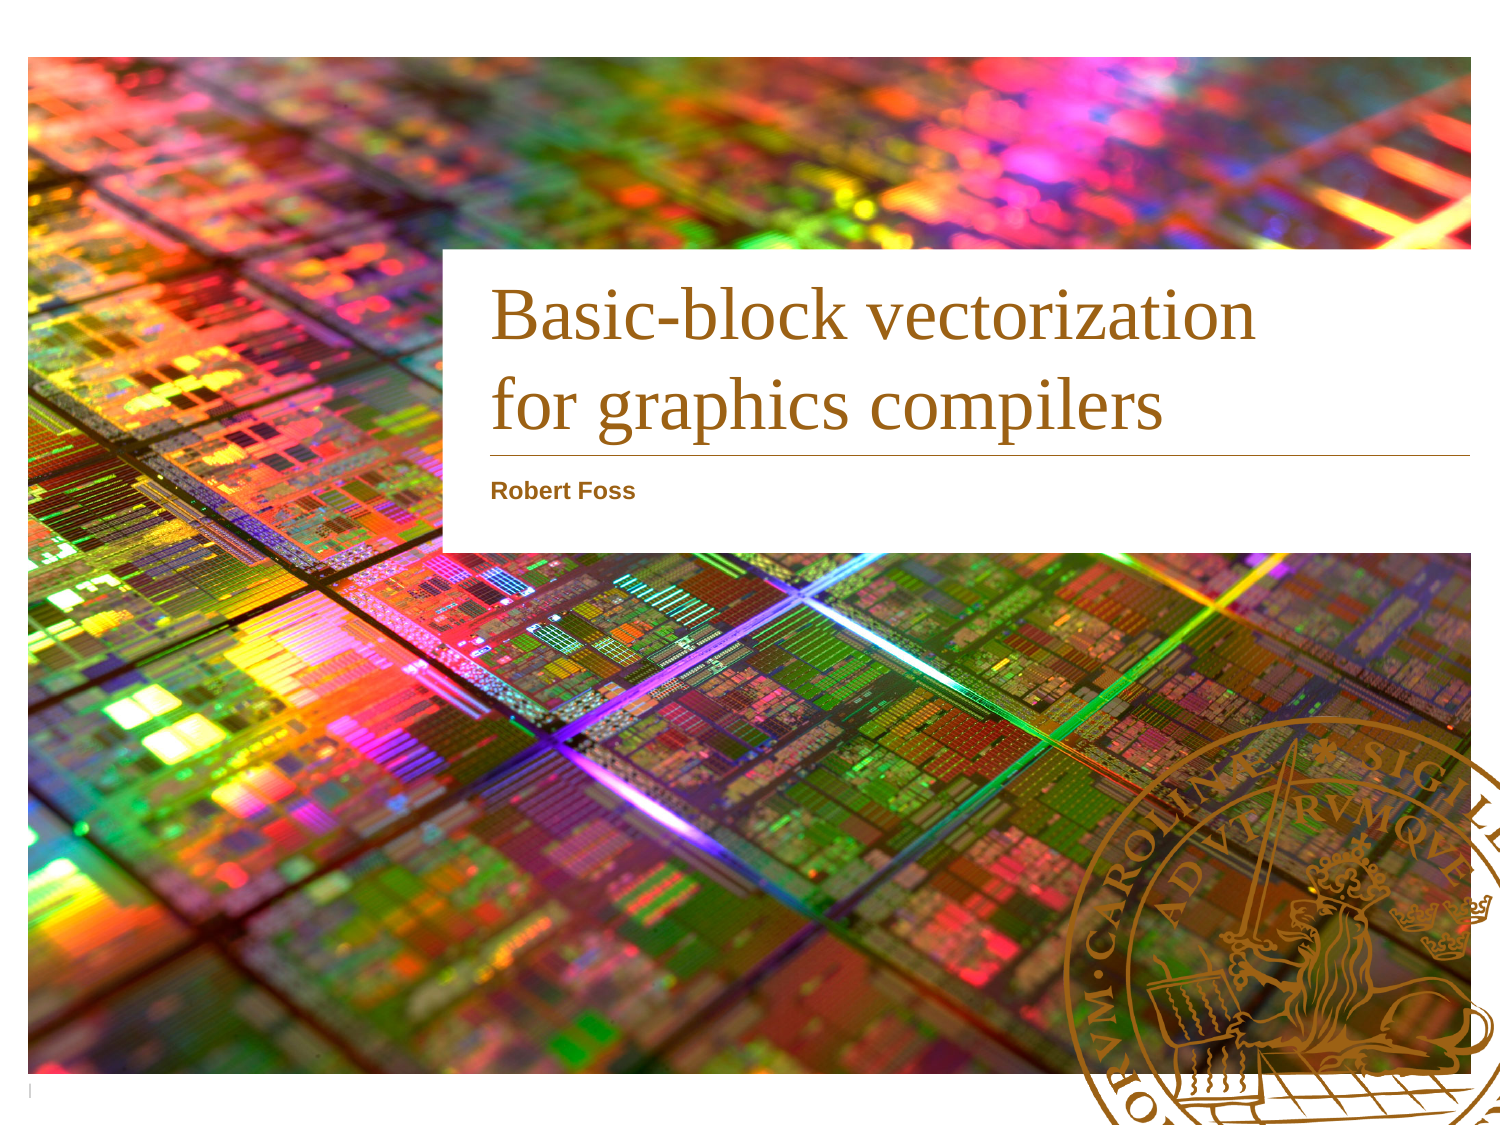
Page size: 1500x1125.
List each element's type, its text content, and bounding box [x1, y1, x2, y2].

text_box [442, 249, 1471, 553]
text_box Basic-block vectorization for graphics compilers [490, 248, 1446, 444]
picture [28, 57, 1500, 1125]
text_box Robert Foss [490, 456, 1446, 510]
